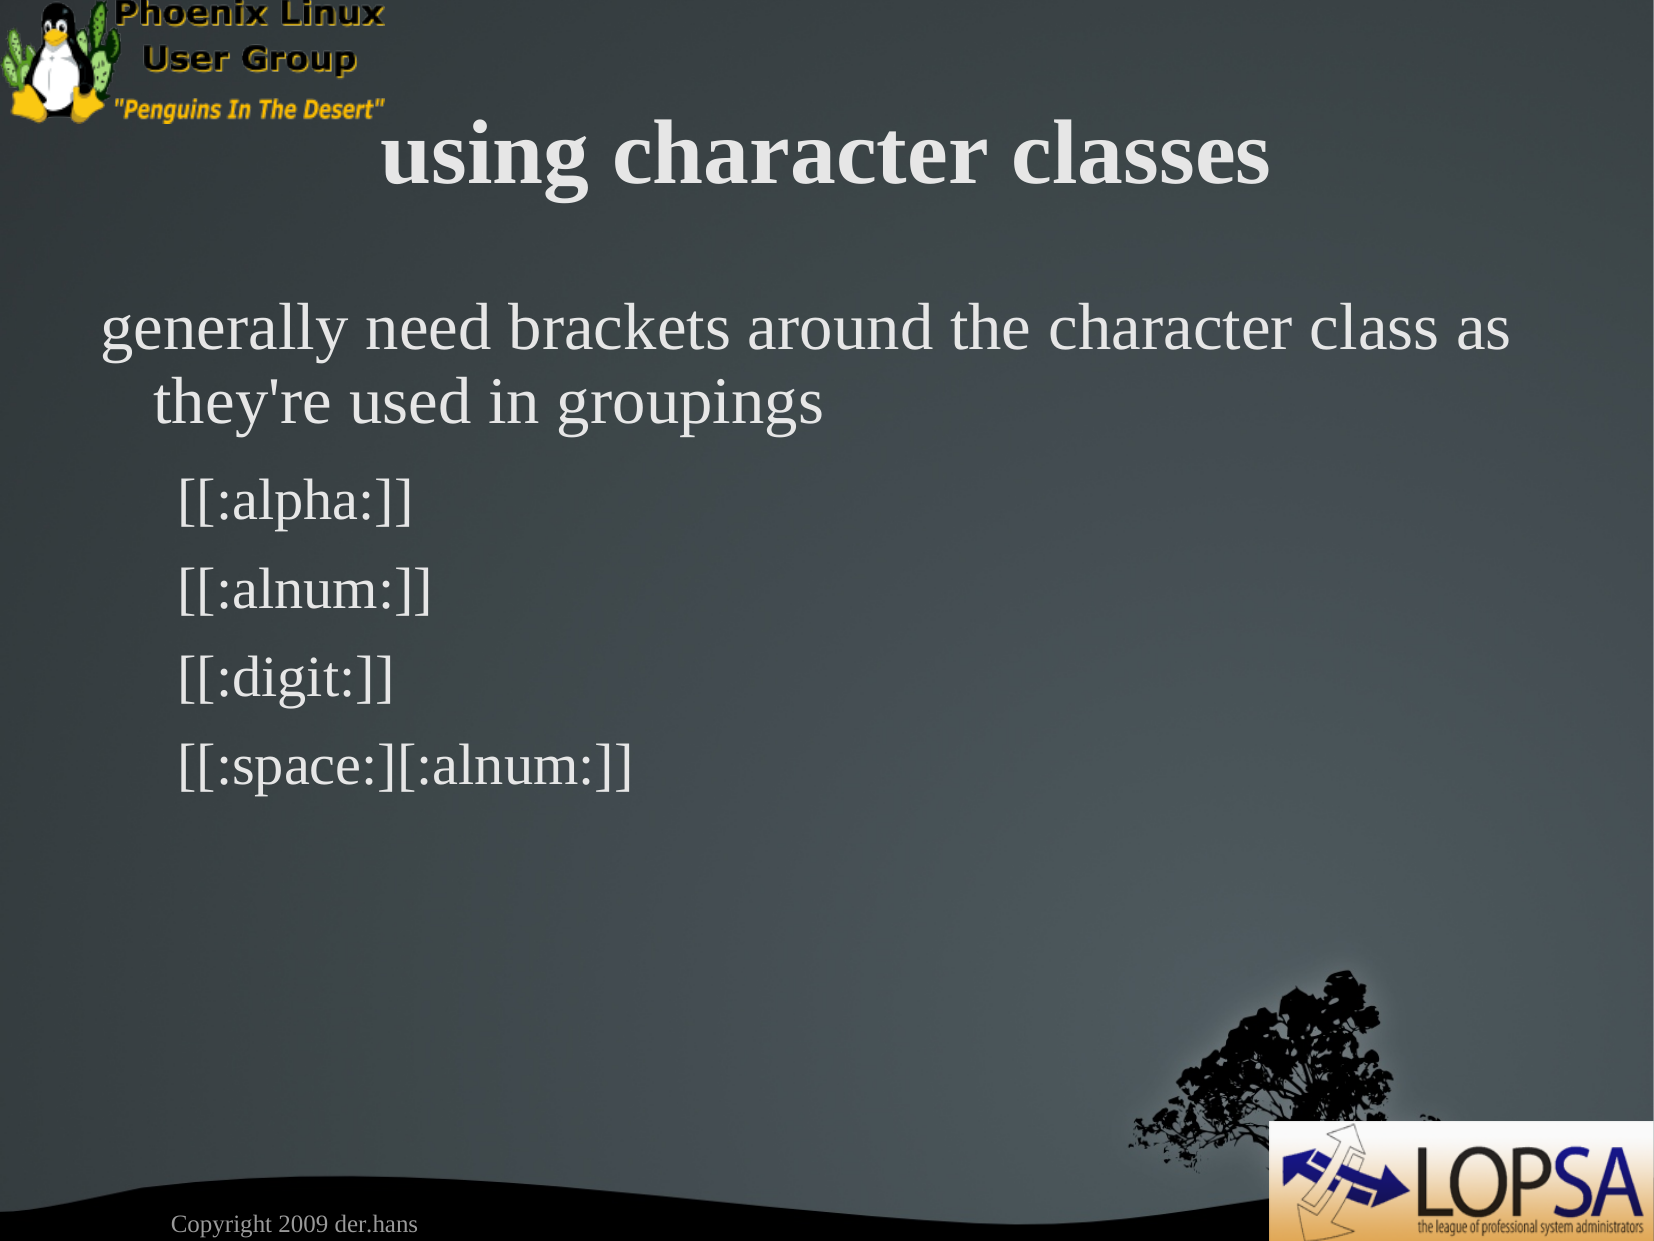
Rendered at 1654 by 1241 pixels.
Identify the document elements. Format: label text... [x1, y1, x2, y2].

title using character classes [82, 49, 1571, 257]
list generally need brackets around the character class as they're used in groupings [[:alpha:]] [[:alnum:]] [[:digit:]] [[:space:][:alnum:]] [82, 290, 1571, 1109]
picture [0, 0, 1654, 1241]
